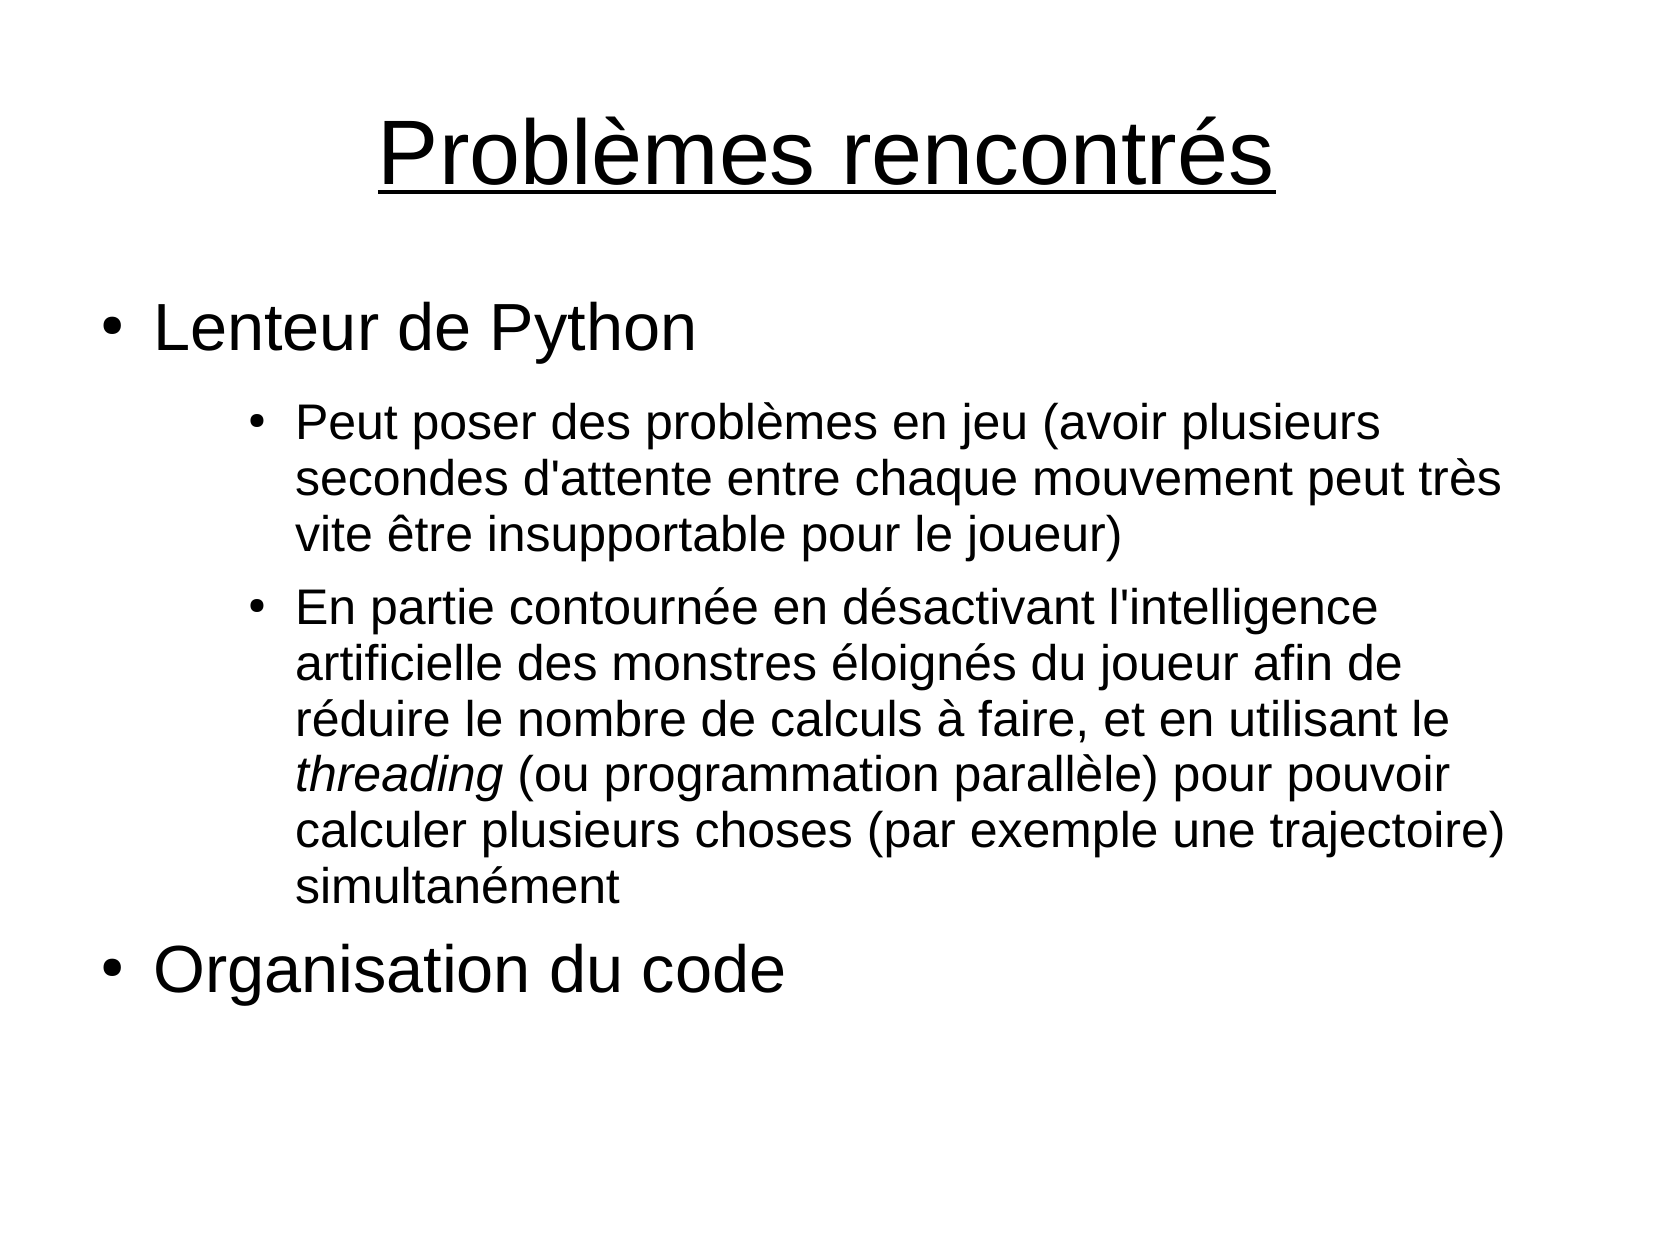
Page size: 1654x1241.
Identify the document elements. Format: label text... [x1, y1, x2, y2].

title Problèmes rencontrés [82, 49, 1571, 257]
list Lenteur de Python Peut poser des problèmes en jeu (avoir plusieurs secondes d'attente entre chaque mouvement peut très vite être insupportable pour le joueur) En partie contournée en désactivant l'intelligence artificielle des monstres éloignés du joueur afin de réduire le nombre de calculs à faire, et en utilisant le threading (ou programmation parallèle) pour pouvoir calculer plusieurs choses (par exemple une trajectoire) simultanément Organisation du code [82, 290, 1571, 1109]
